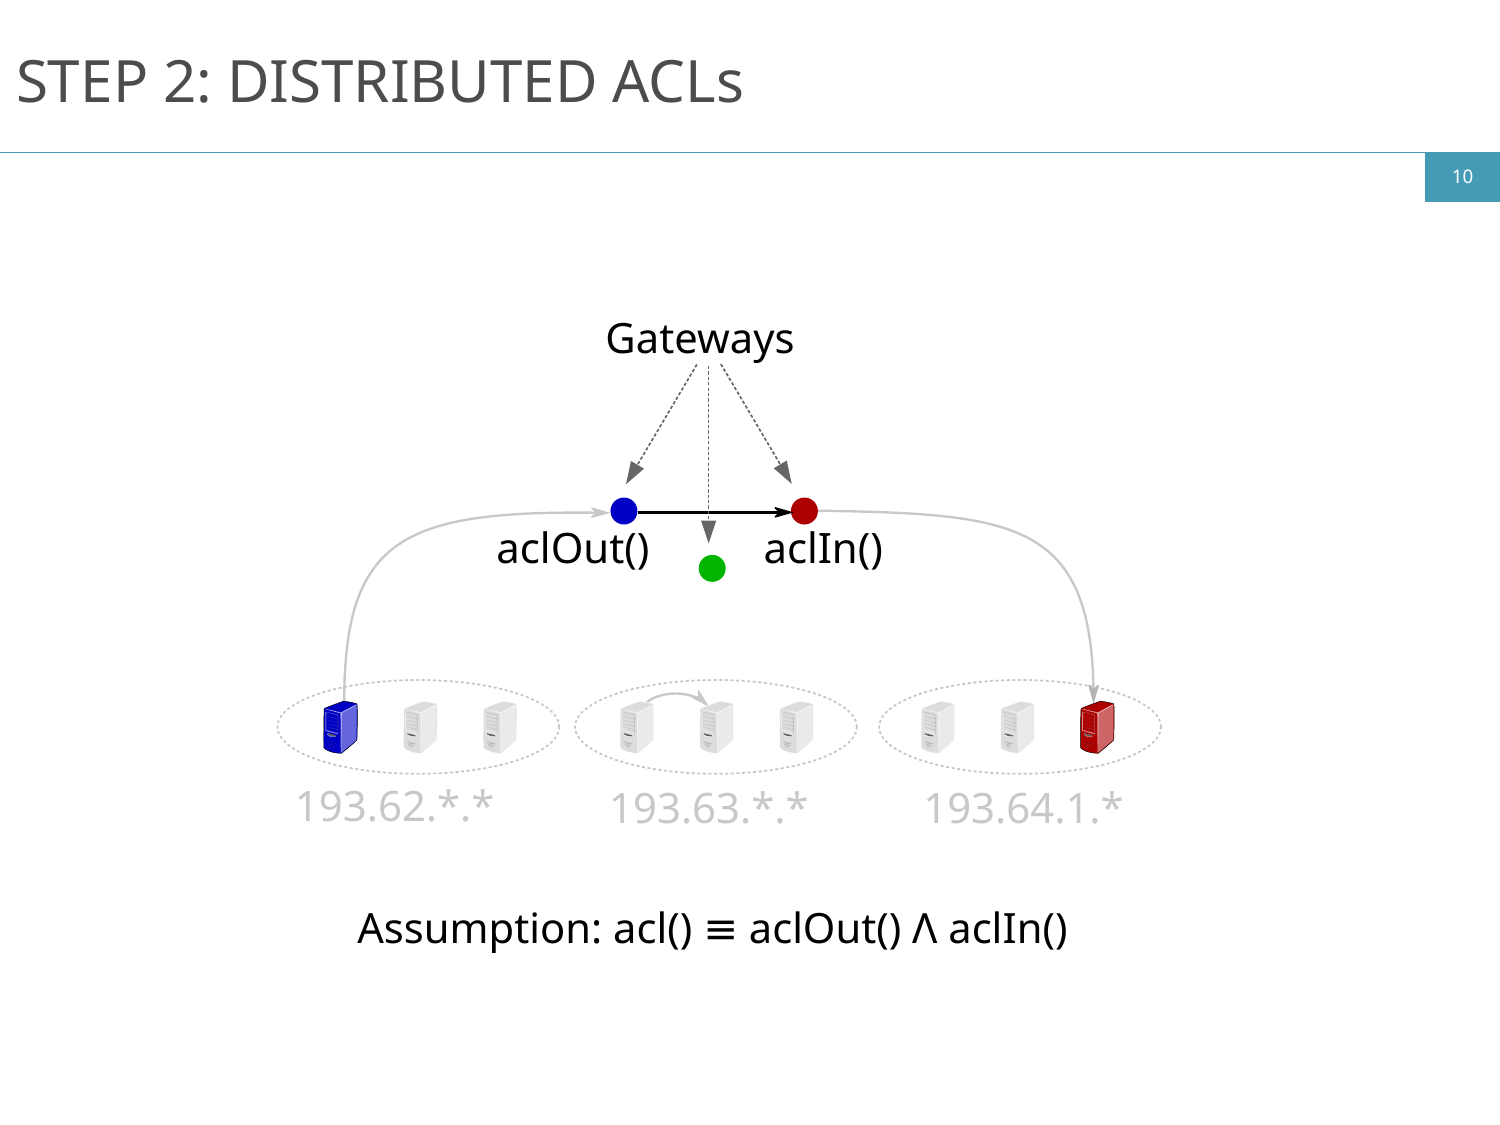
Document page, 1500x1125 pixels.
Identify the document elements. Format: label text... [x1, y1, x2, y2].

title STEP 2: DISTRIBUTED ACLs [15, 27, 1366, 132]
text_box Assumption: acl() ≡ aclOut() Λ aclIn() [342, 891, 1154, 956]
picture [271, 348, 1171, 826]
text_box Gateways [590, 301, 827, 365]
